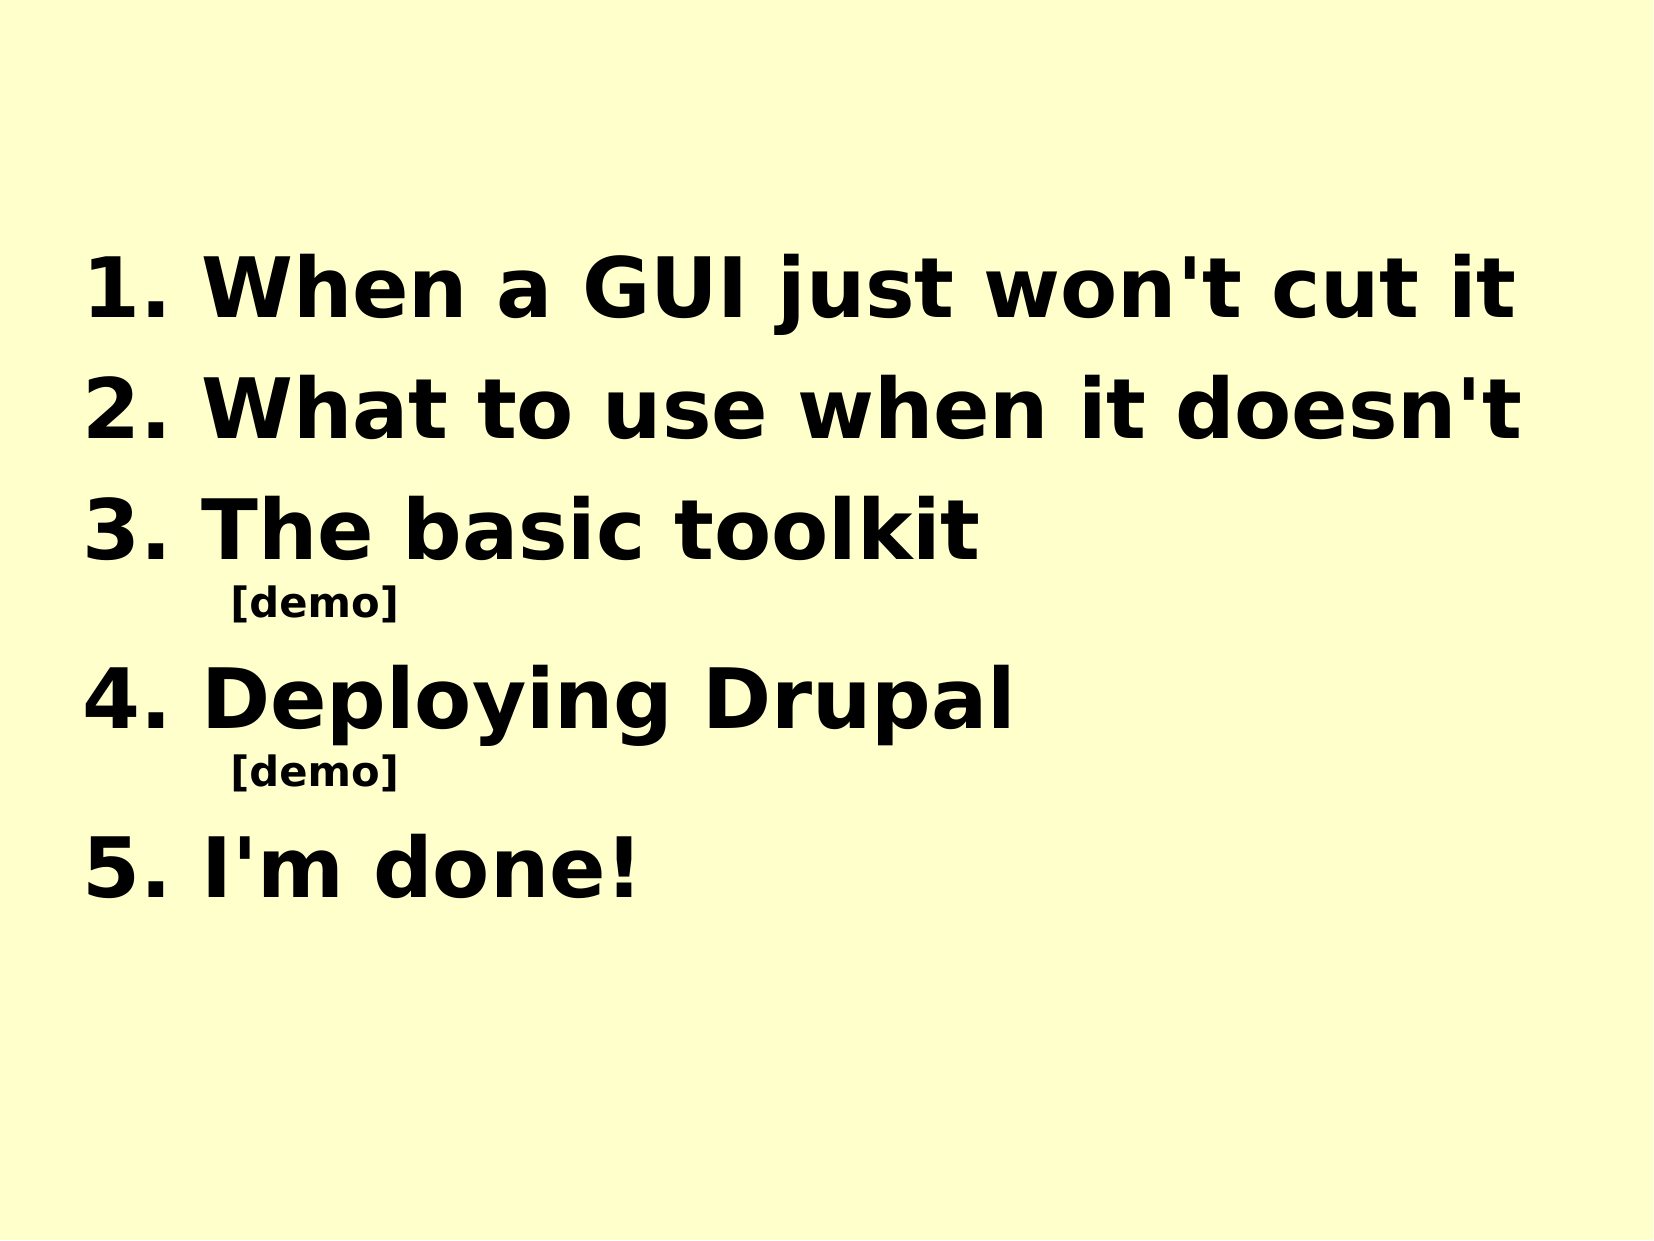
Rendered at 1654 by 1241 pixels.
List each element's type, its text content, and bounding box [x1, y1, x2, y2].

subtitle When a GUI just won't cut it What to use when it doesn't The basic toolkit [demo] Deploying Drupal [demo] I'm done! [82, 56, 1571, 1102]
